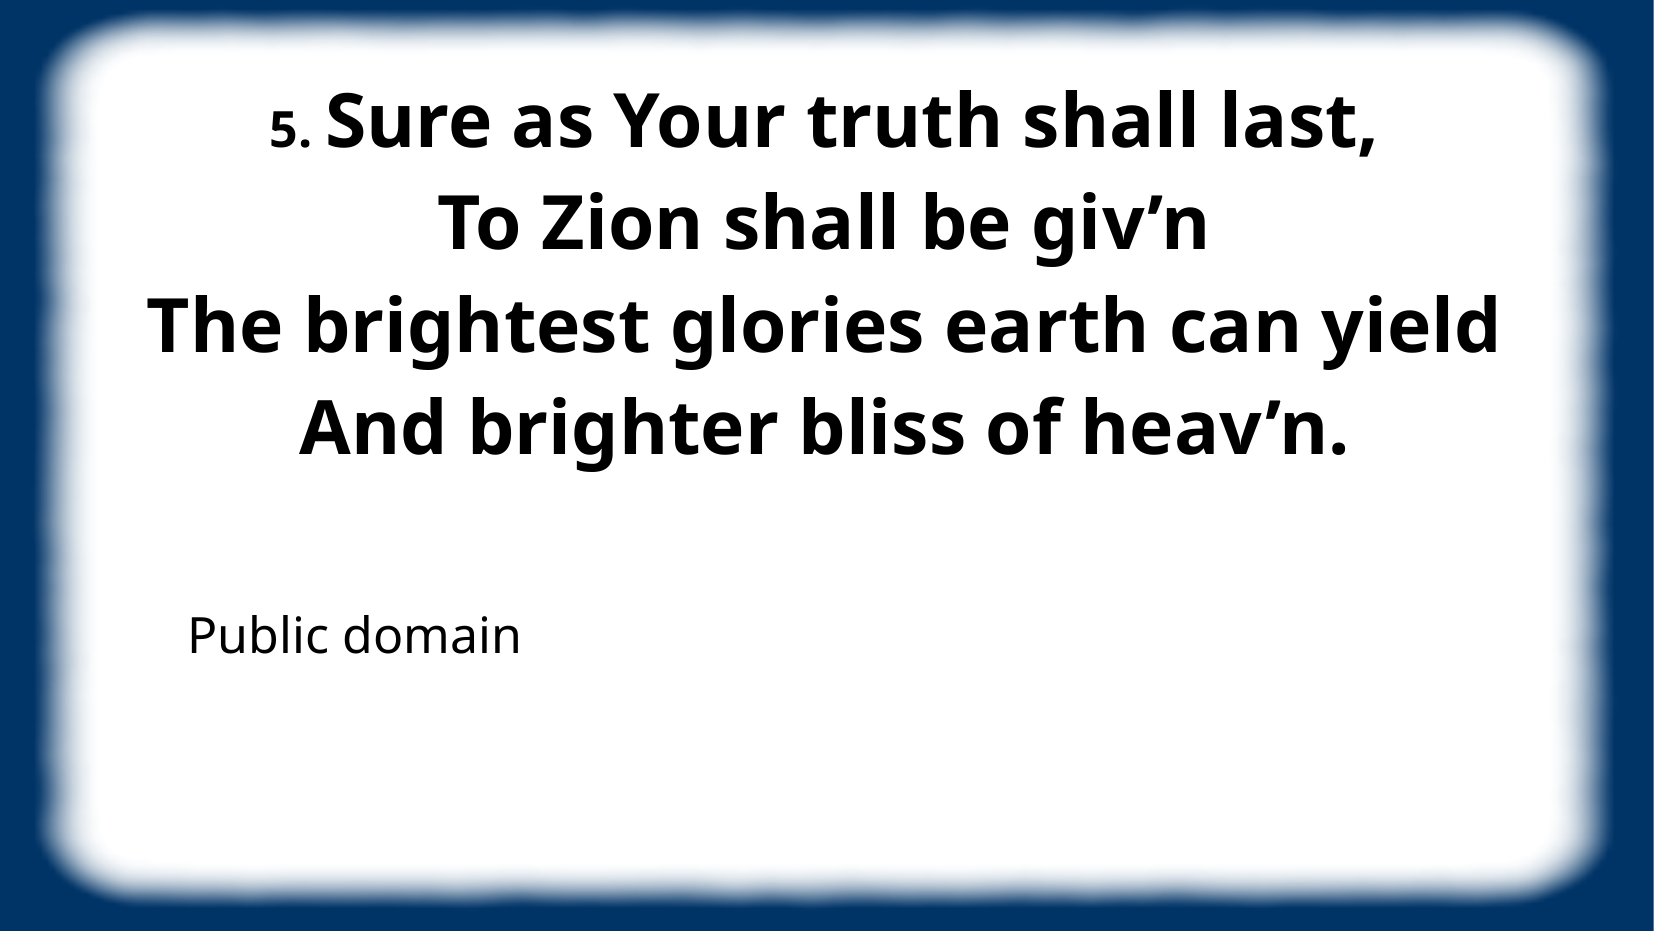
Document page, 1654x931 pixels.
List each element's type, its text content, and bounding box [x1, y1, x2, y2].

text_box 5. Sure as Your truth shall last, To Zion shall be giv’n The brightest glories earth can yield And brighter bliss of heav’n. Public domain [90, 60, 1561, 721]
picture [0, 0, 1654, 931]
